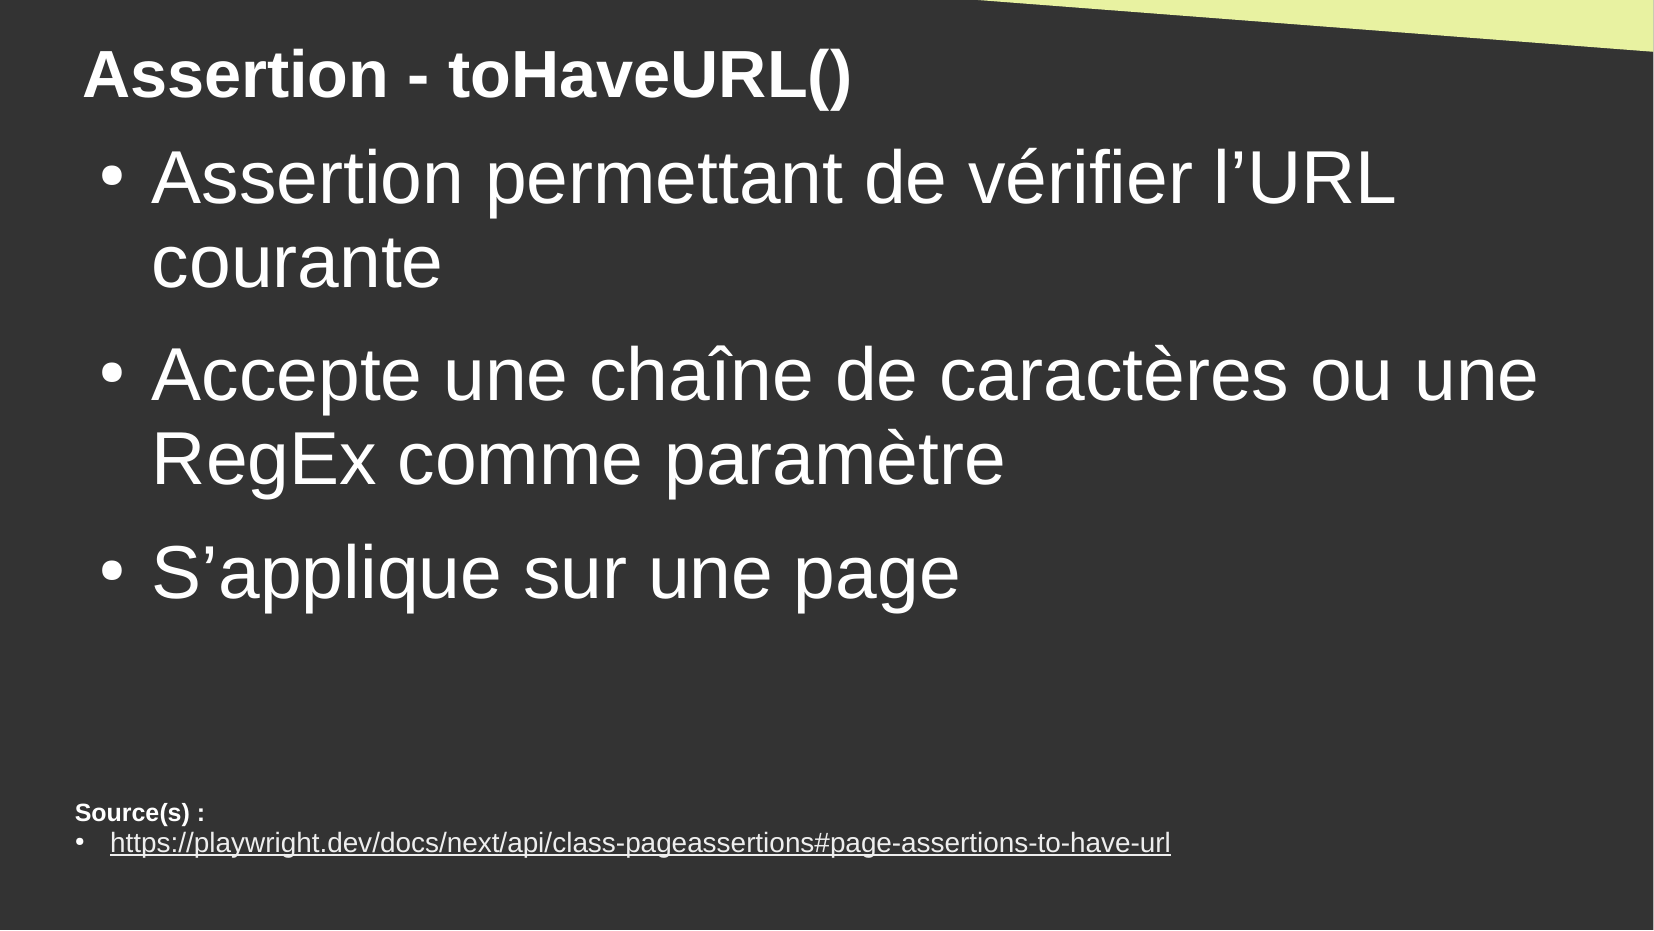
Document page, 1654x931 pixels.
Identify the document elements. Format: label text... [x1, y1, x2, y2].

title Assertion - toHaveURL() [82, 37, 916, 119]
list Assertion permettant de vérifier l’URL courante Accepte une chaîne de caractères ou une RegEx comme paramètre S’applique sur une page [80, 135, 1619, 650]
text_box Source(s) : https://playwright.dev/docs/next/api/class-pageassertions#page-assertions-to-have-url [60, 791, 1546, 877]
text_box [977, 0, 1654, 52]
